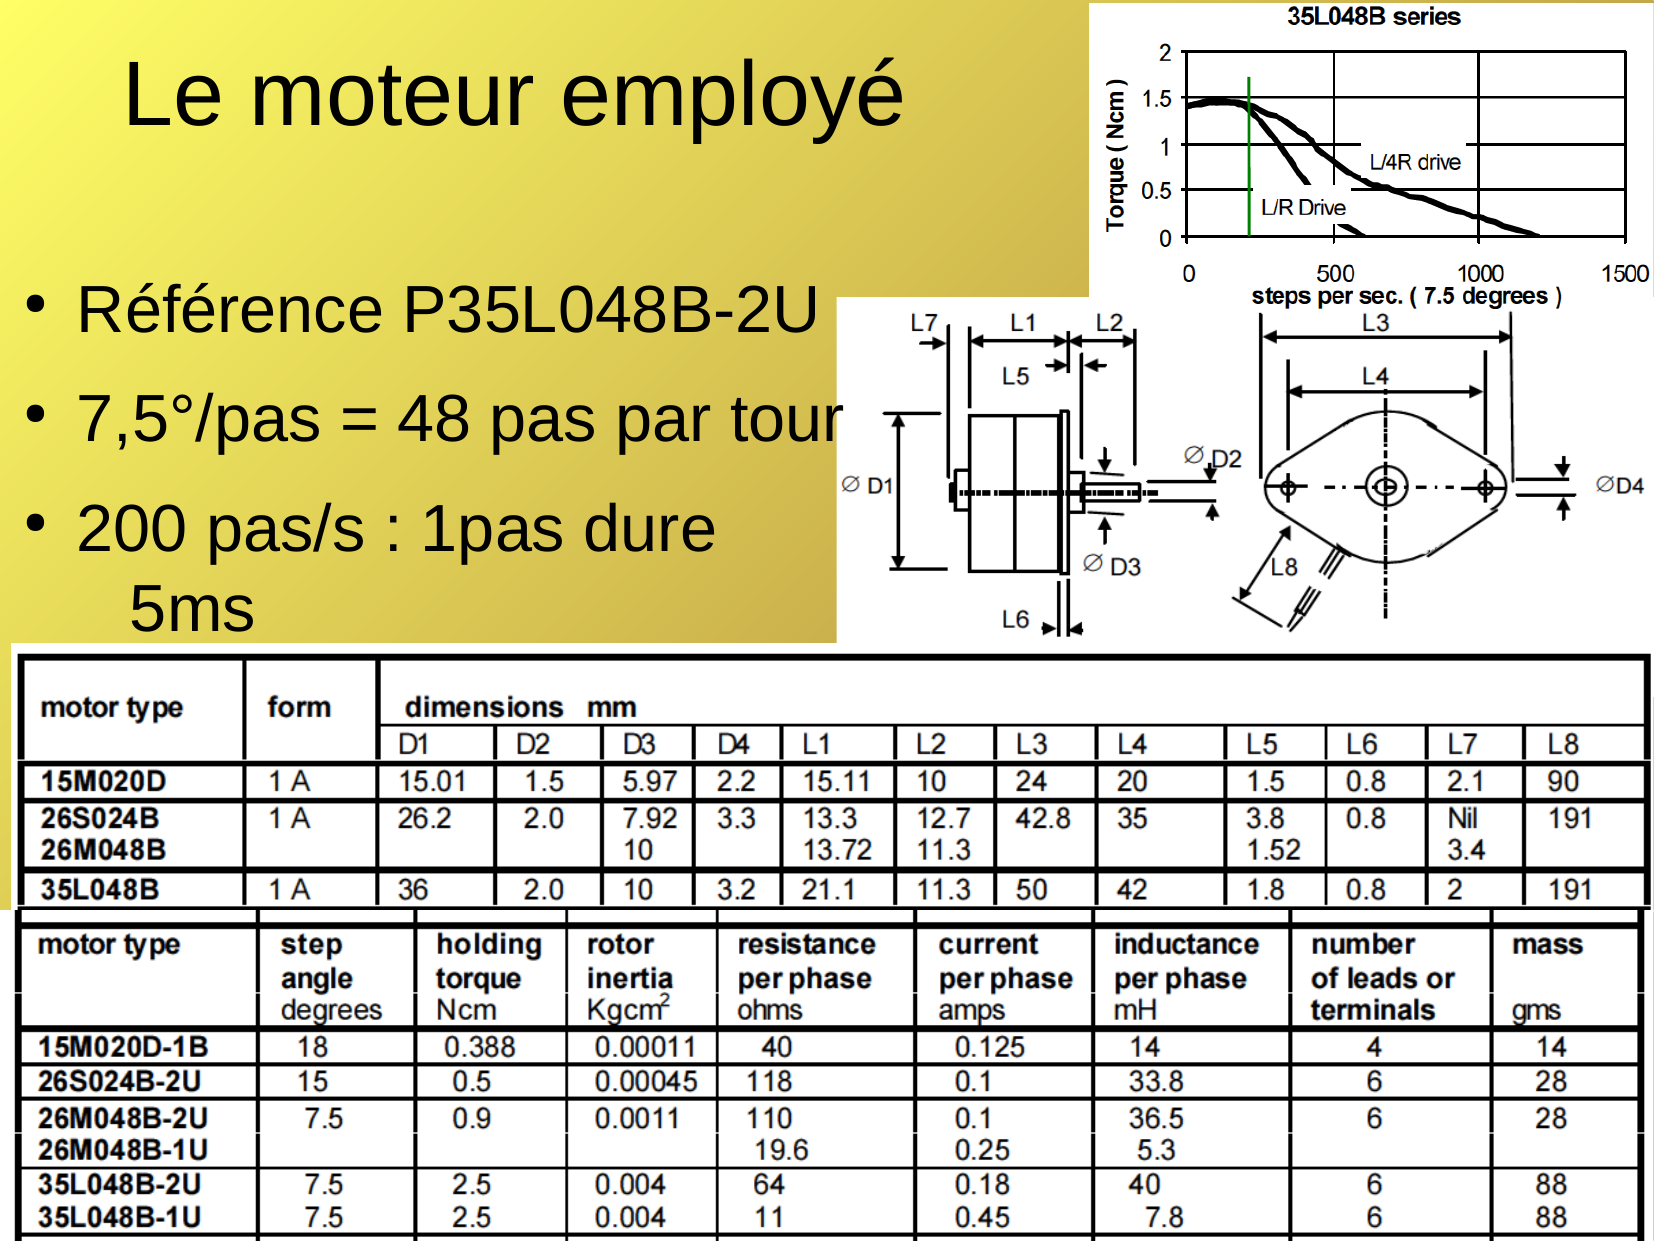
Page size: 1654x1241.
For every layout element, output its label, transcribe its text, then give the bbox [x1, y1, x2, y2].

list Référence P35L048B-2U 7,5°/pas = 48 pas par tour 200 pas/s : 1pas dure 5ms [0, 265, 851, 612]
title Le moteur employé [32, 33, 999, 136]
picture [0, 3, 1654, 1241]
